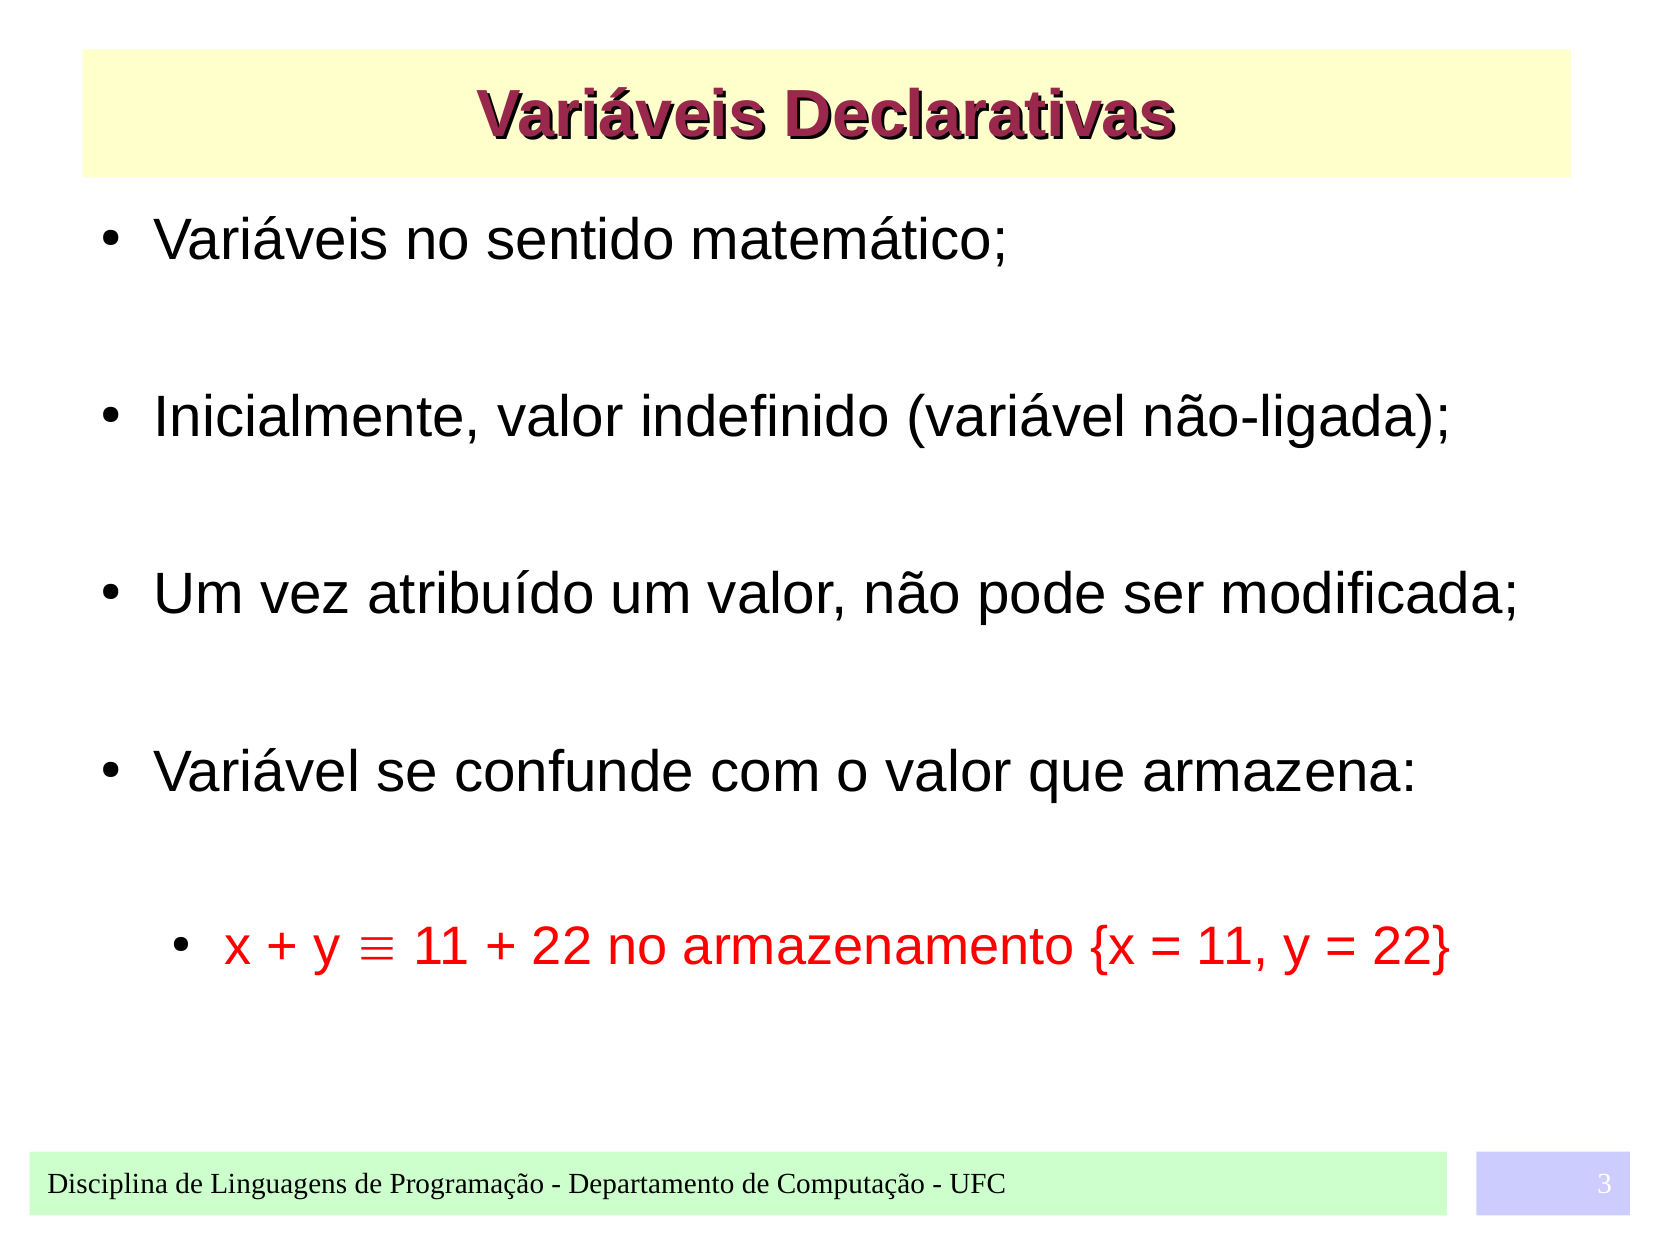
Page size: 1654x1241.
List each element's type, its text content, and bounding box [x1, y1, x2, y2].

list Variáveis no sentido matemático; Inicialmente, valor indefinido (variável não-ligada); Um vez atribuído um valor, não pode ser modificada; Variável se confunde com o valor que armazena: x + y  11 + 22 no armazenamento {x = 11, y = 22} [82, 206, 1571, 1123]
title Variáveis Declarativas [82, 49, 1571, 178]
